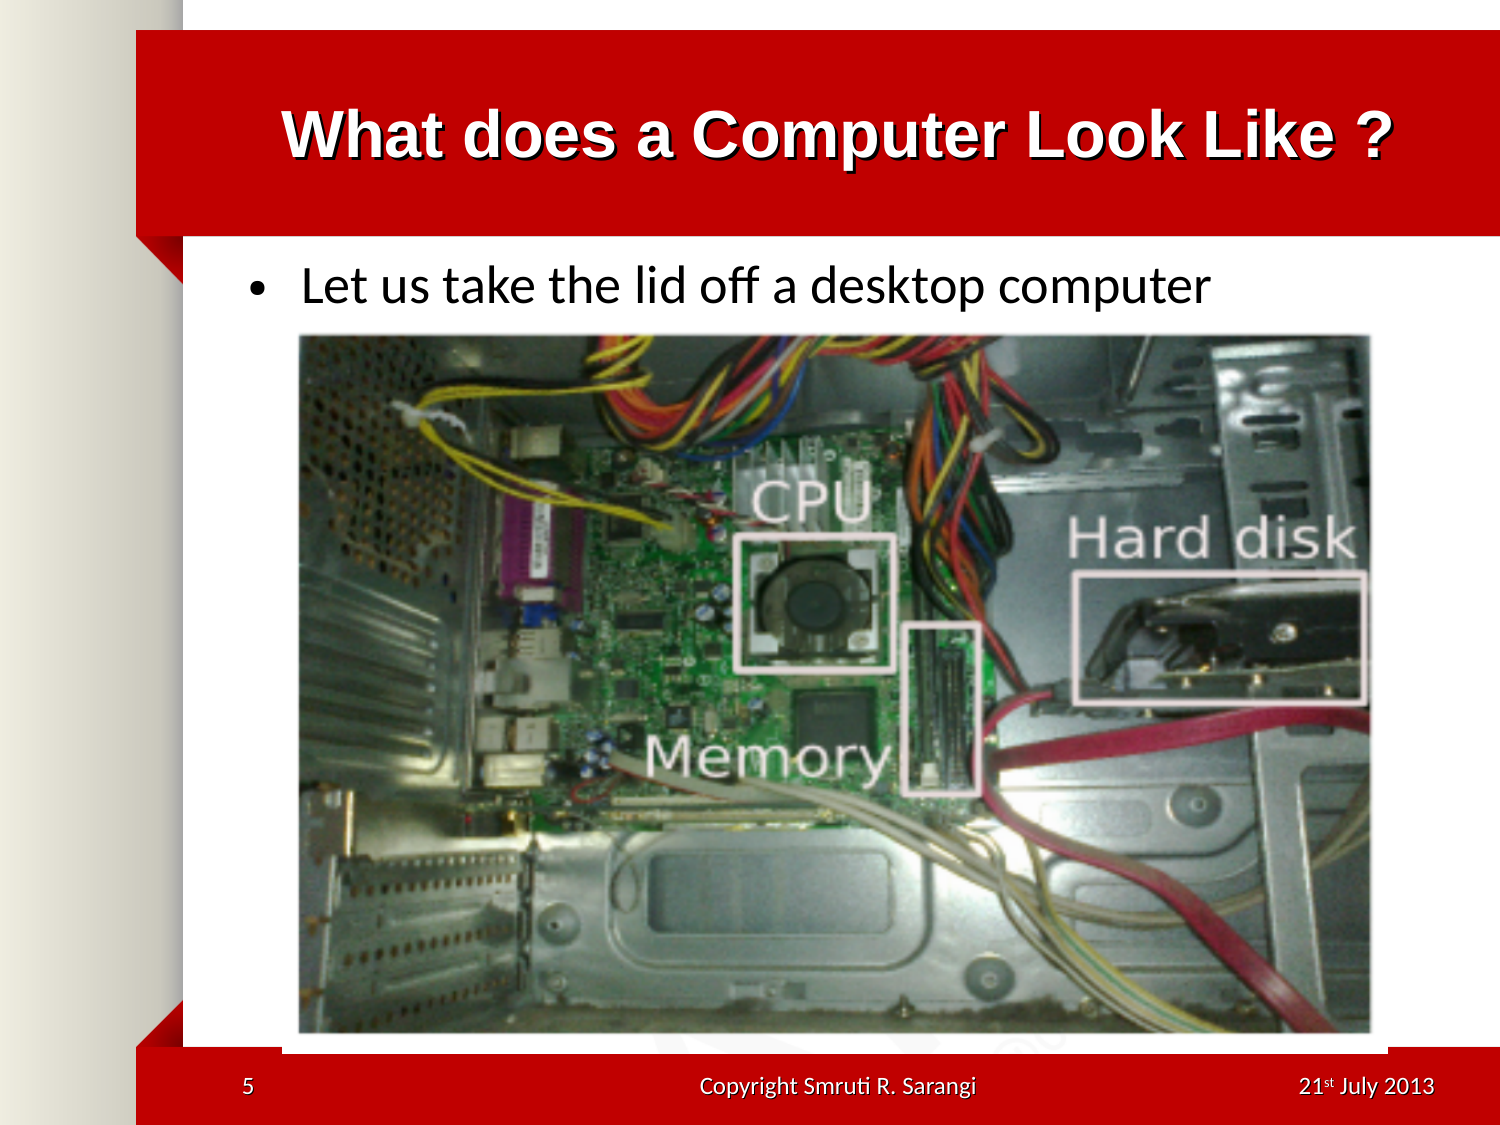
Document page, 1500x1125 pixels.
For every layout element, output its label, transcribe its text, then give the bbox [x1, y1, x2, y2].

title What does a Computer Look Like ? [230, 57, 1447, 211]
picture [0, 0, 1500, 1125]
list Let us take the lid off a desktop computer [230, 262, 1447, 326]
